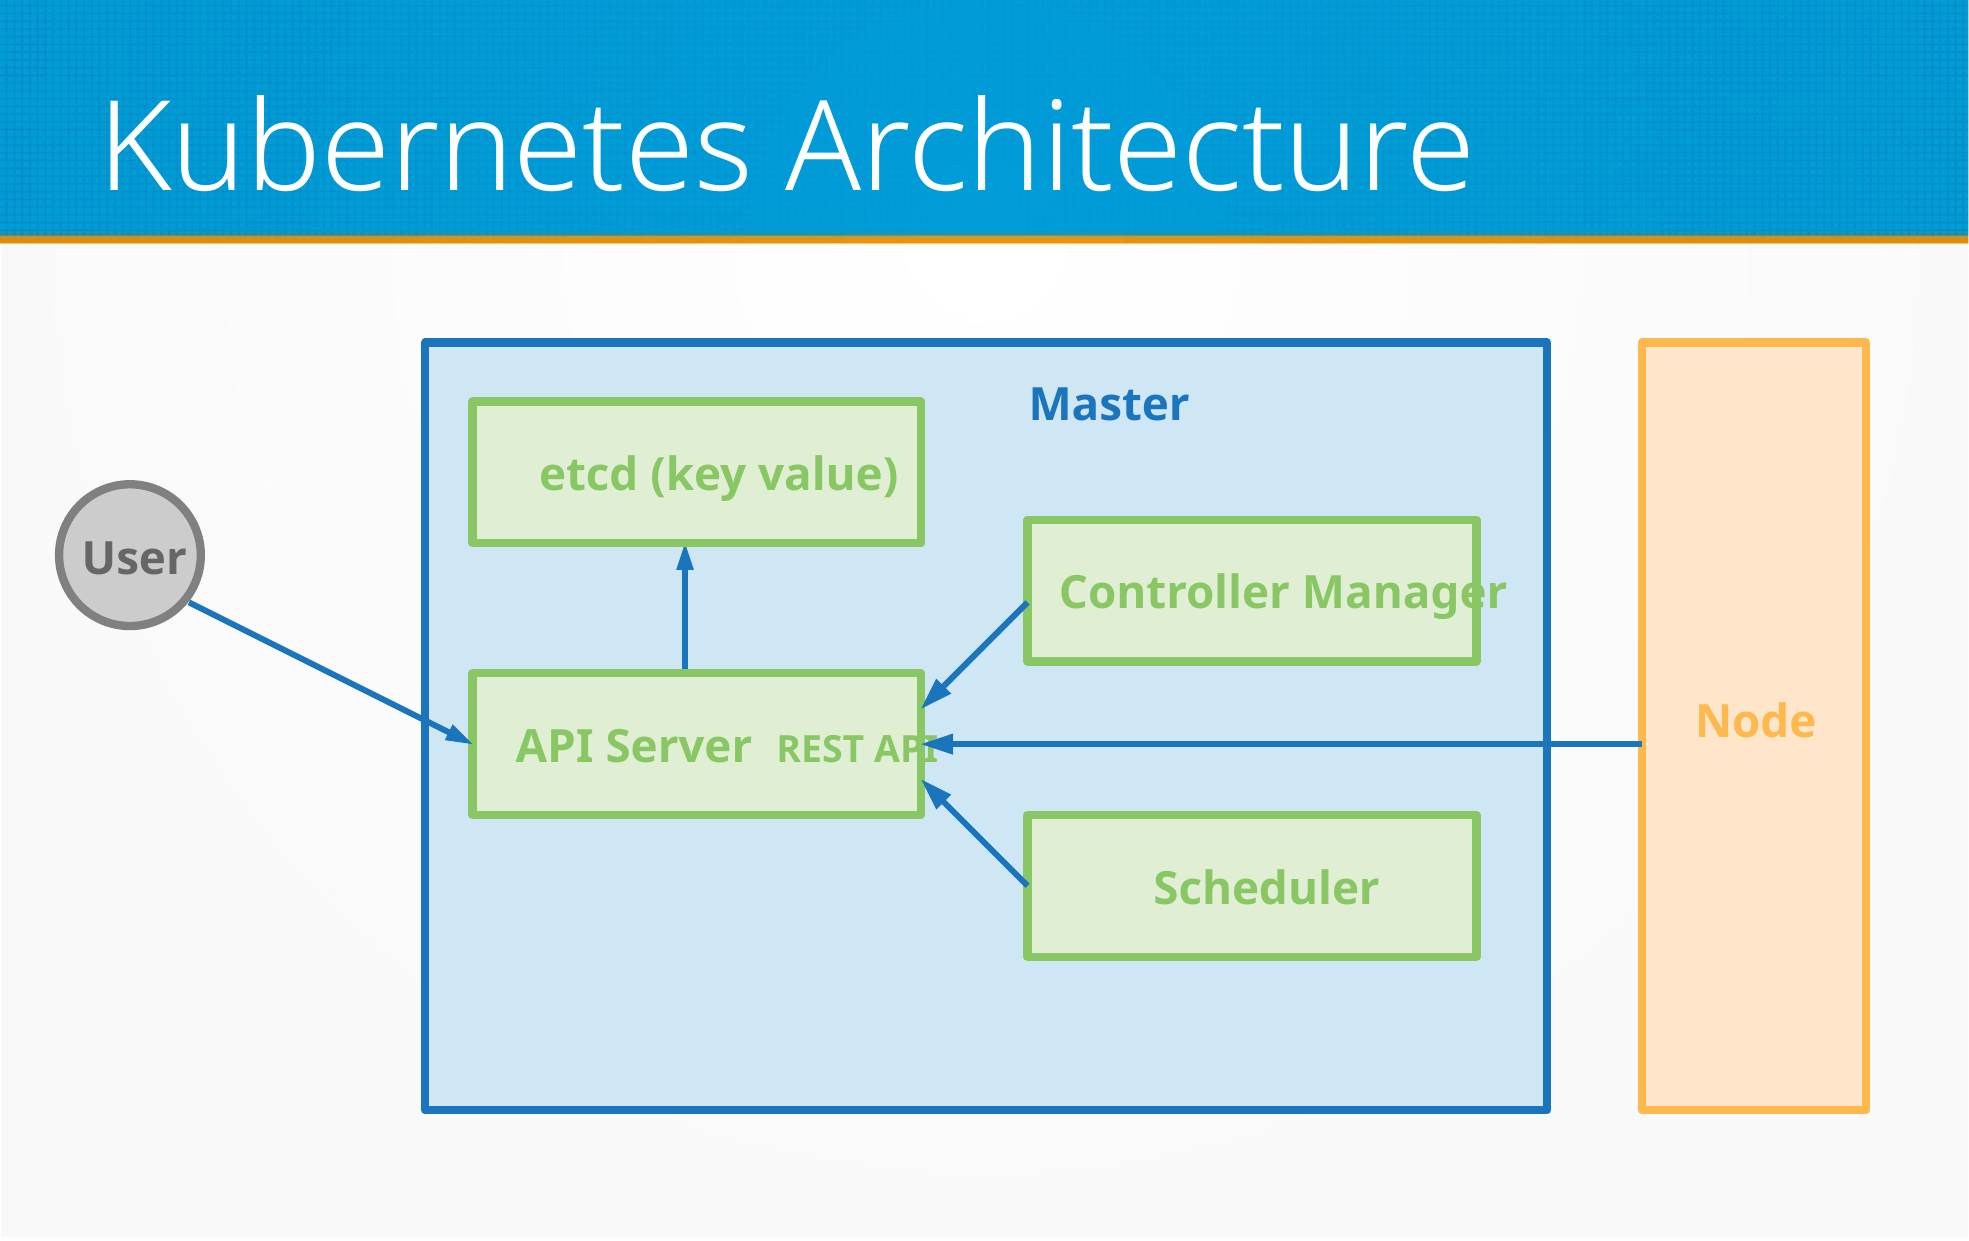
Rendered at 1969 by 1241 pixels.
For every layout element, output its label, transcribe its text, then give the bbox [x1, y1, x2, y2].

picture [0, 233, 1969, 1241]
text_box [59, 510, 75, 600]
text_box [909, 740, 916, 748]
text_box Scheduler [1147, 851, 1364, 922]
text_box User [75, 493, 195, 621]
text_box [425, 342, 1548, 1111]
text_box [95, 484, 164, 493]
text_box [1641, 342, 1867, 1111]
title Kubernetes Architecture [98, 19, 1870, 227]
text_box API Server REST API [509, 710, 897, 780]
text_box Master [1022, 367, 1172, 438]
text_box [103, 621, 157, 627]
text_box Node [1689, 685, 1808, 755]
text_box etcd (key value) [533, 438, 863, 508]
text_box Controller Manager [1052, 556, 1456, 626]
text_box [195, 527, 201, 584]
